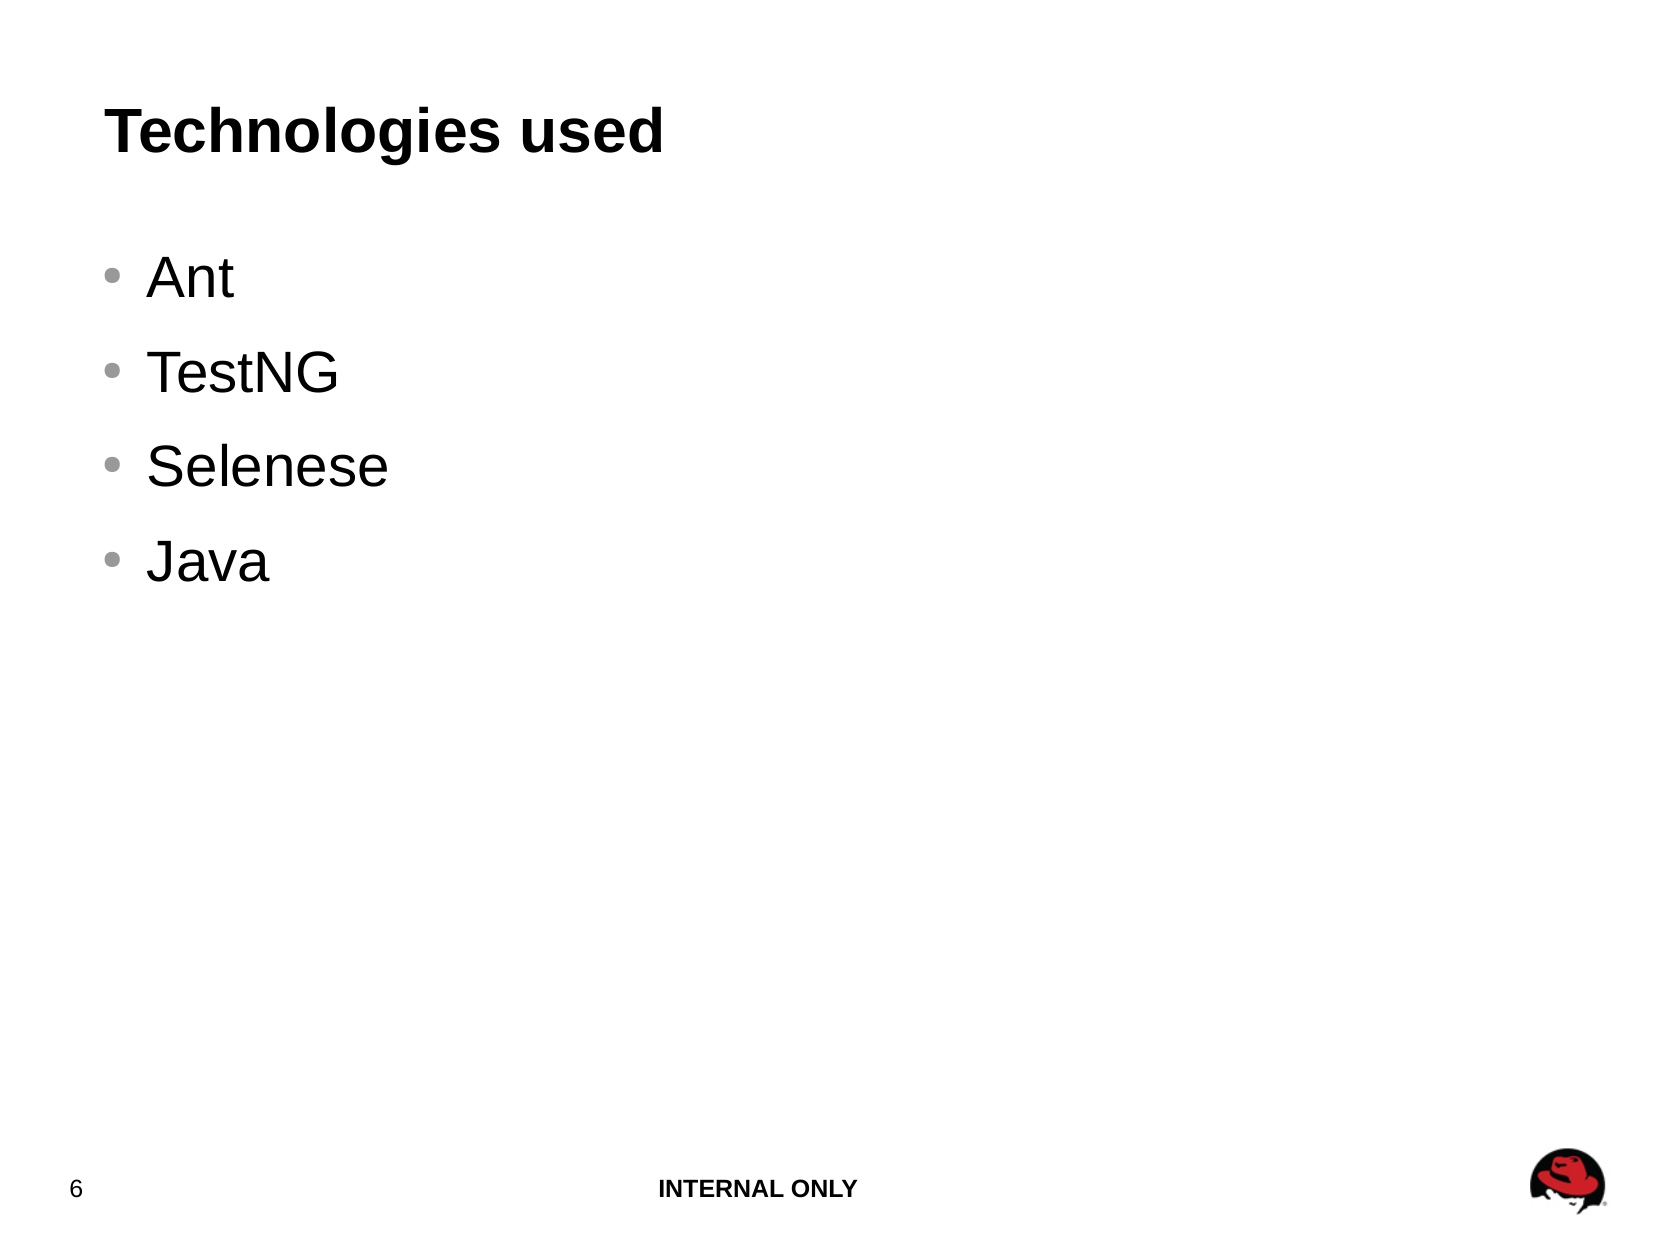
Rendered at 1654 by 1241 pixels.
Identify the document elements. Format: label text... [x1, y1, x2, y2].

list Ant TestNG Selenese Java [86, 244, 1576, 1024]
title Technologies used [82, 45, 1571, 218]
picture [1529, 1146, 1613, 1224]
